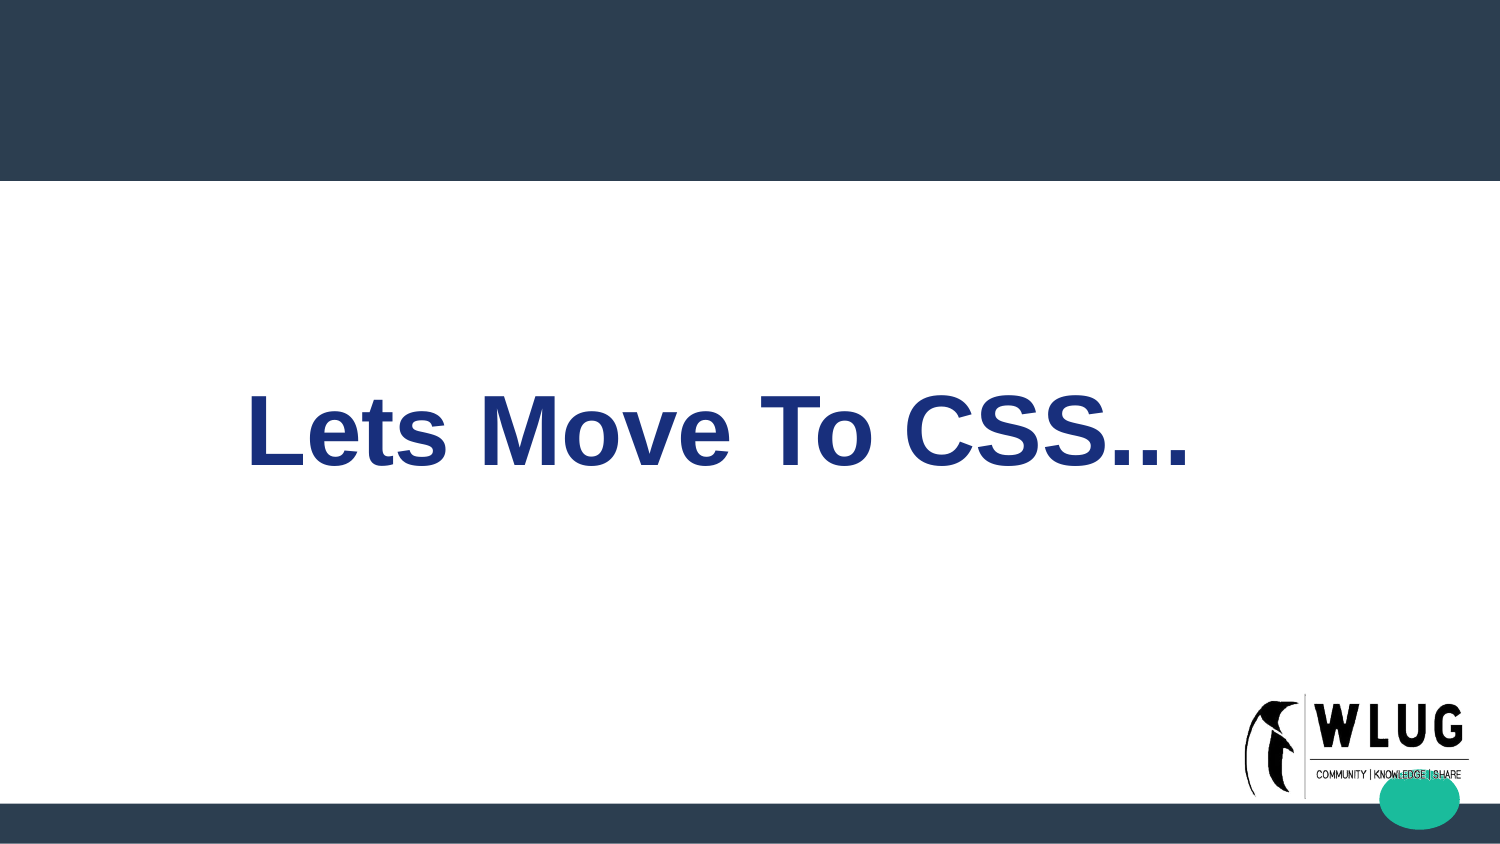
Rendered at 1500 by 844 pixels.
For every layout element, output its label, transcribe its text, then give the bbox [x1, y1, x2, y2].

title Lets Move To CSS... [51, 342, 1449, 520]
picture [1229, 686, 1477, 804]
